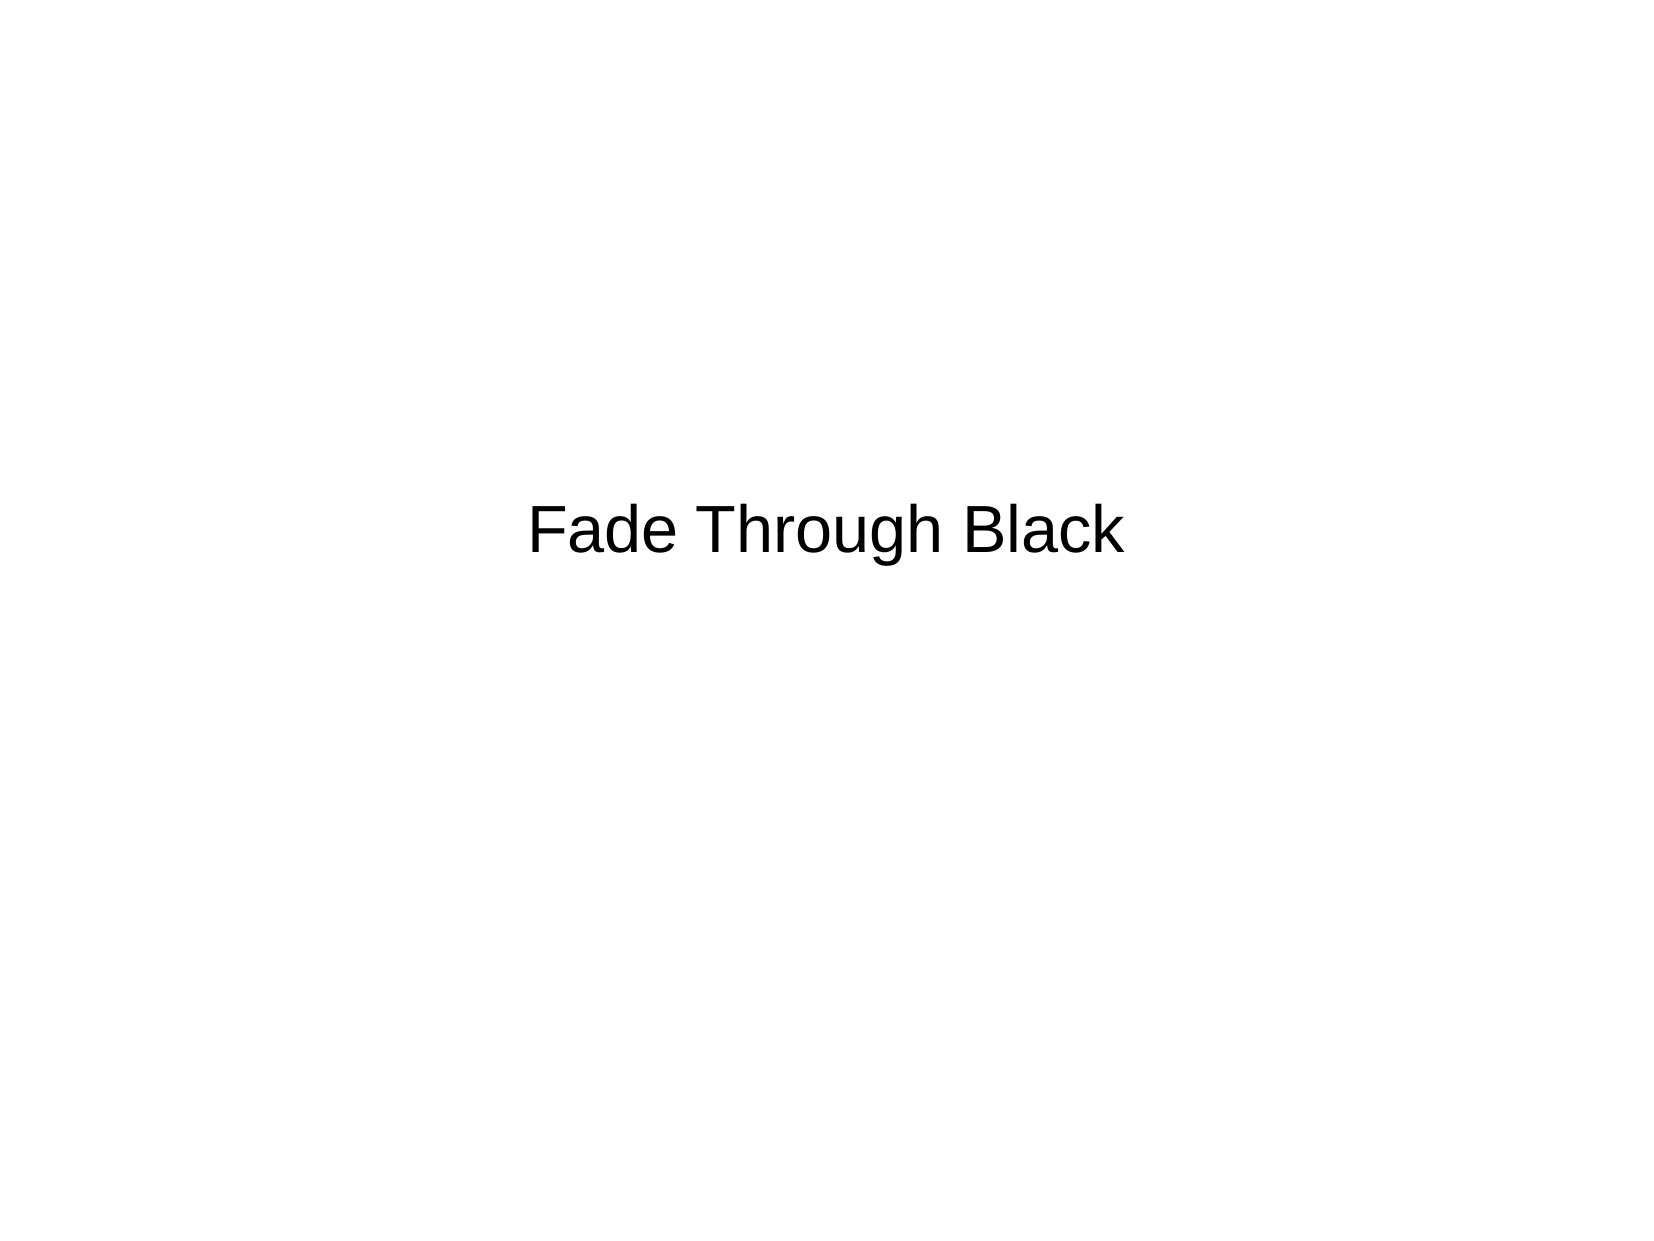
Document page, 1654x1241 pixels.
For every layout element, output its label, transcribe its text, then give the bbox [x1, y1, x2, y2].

subtitle Fade Through Black [82, 49, 1571, 1010]
